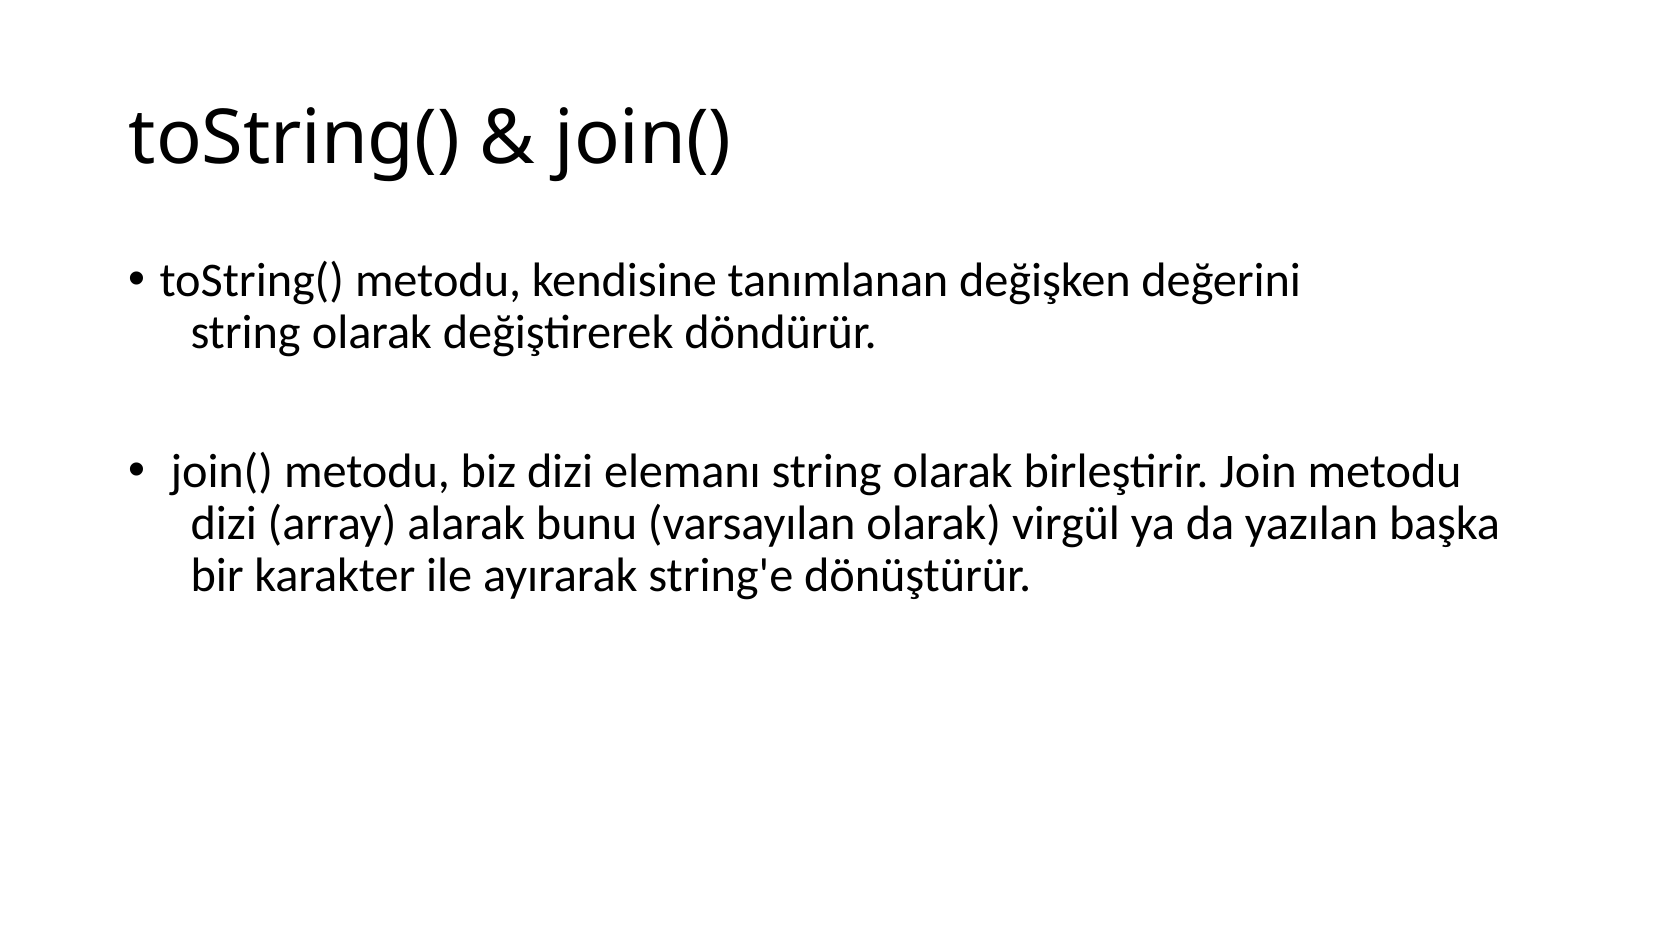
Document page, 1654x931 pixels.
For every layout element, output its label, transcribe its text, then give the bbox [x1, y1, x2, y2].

list toString() metodu, kendisine tanımlanan değişken değerini string olarak değiştirerek döndürür. join() metodu, biz dizi elemanı string olarak birleştirir. Join metodu dizi (array) alarak bunu (varsayılan olarak) virgül ya da yazılan başka bir karakter ile ayırarak string'e dönüştürür. [113, 247, 1540, 838]
title toString() & join() [113, 49, 1540, 230]
